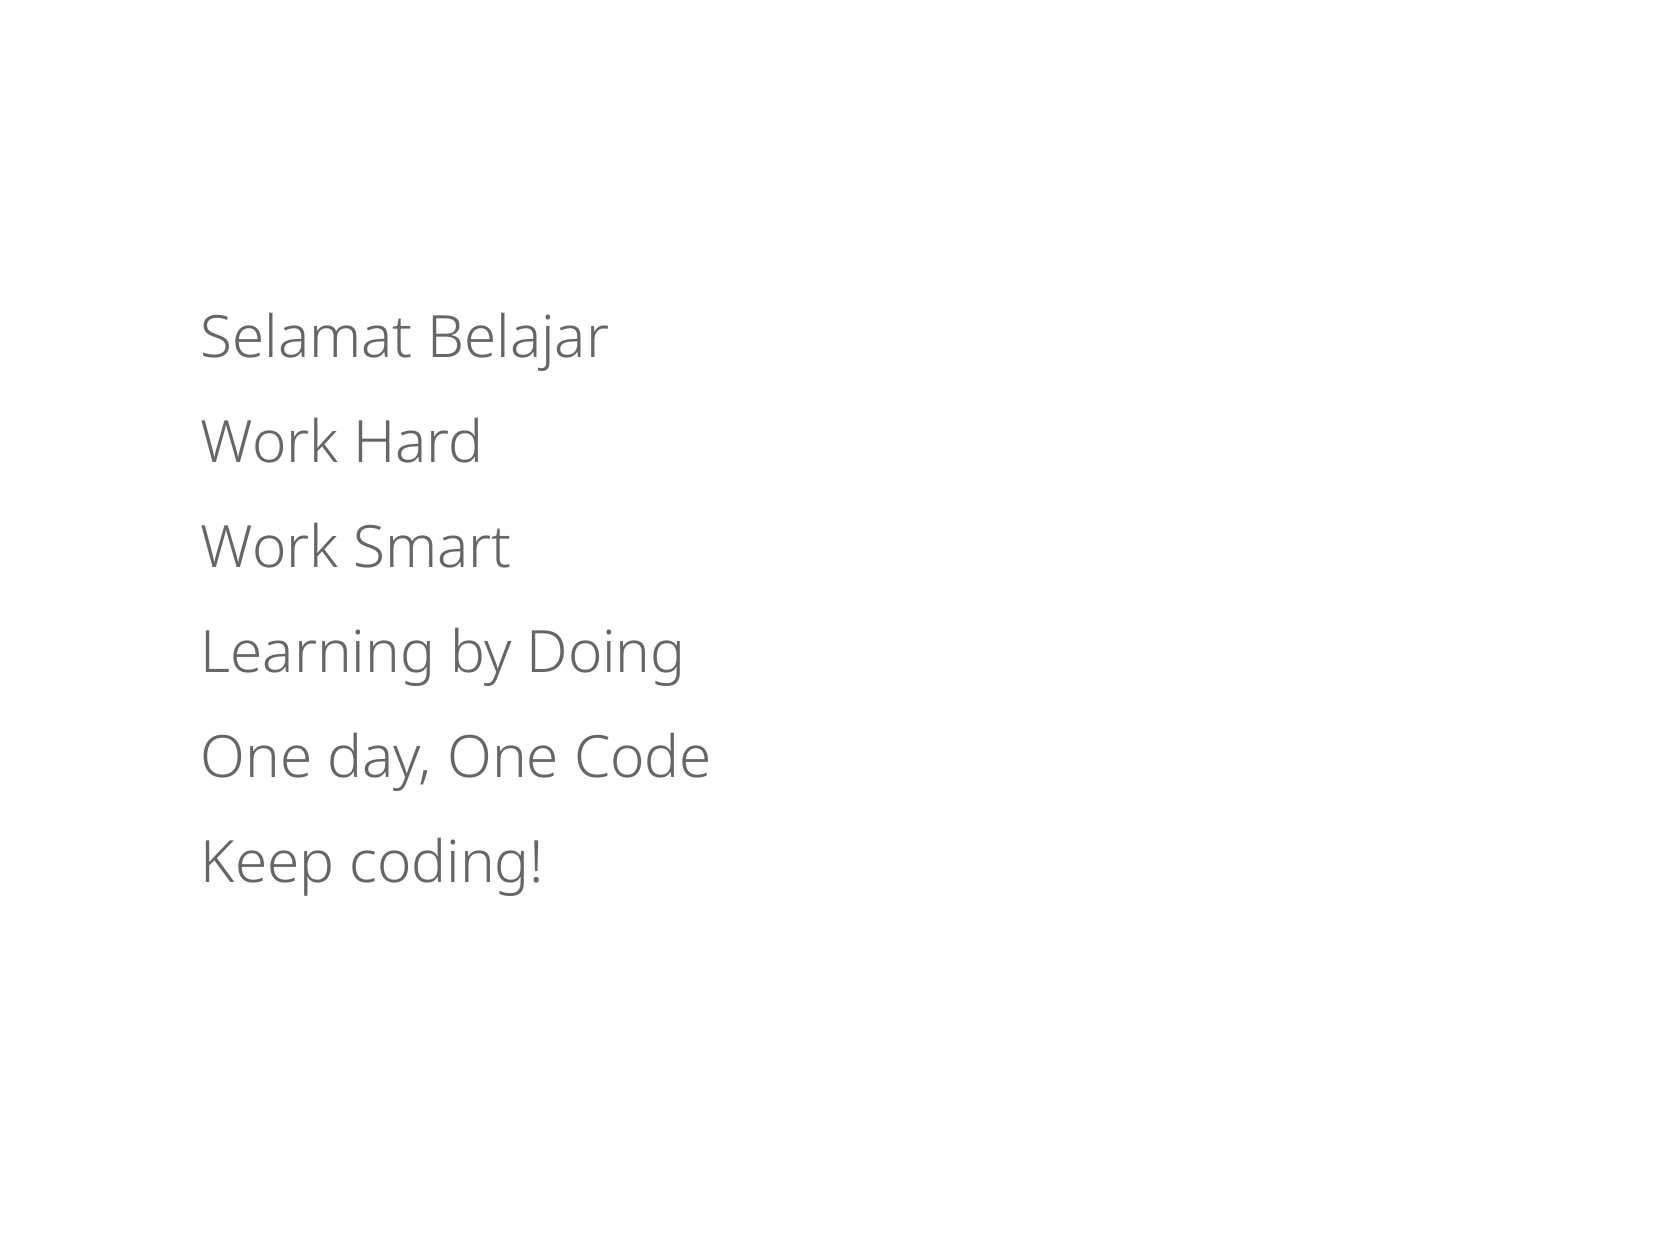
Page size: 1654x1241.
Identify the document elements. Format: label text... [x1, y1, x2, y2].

list Selamat Belajar Work Hard Work Smart Learning by Doing One day, One Code Keep coding! [129, 295, 1518, 1010]
